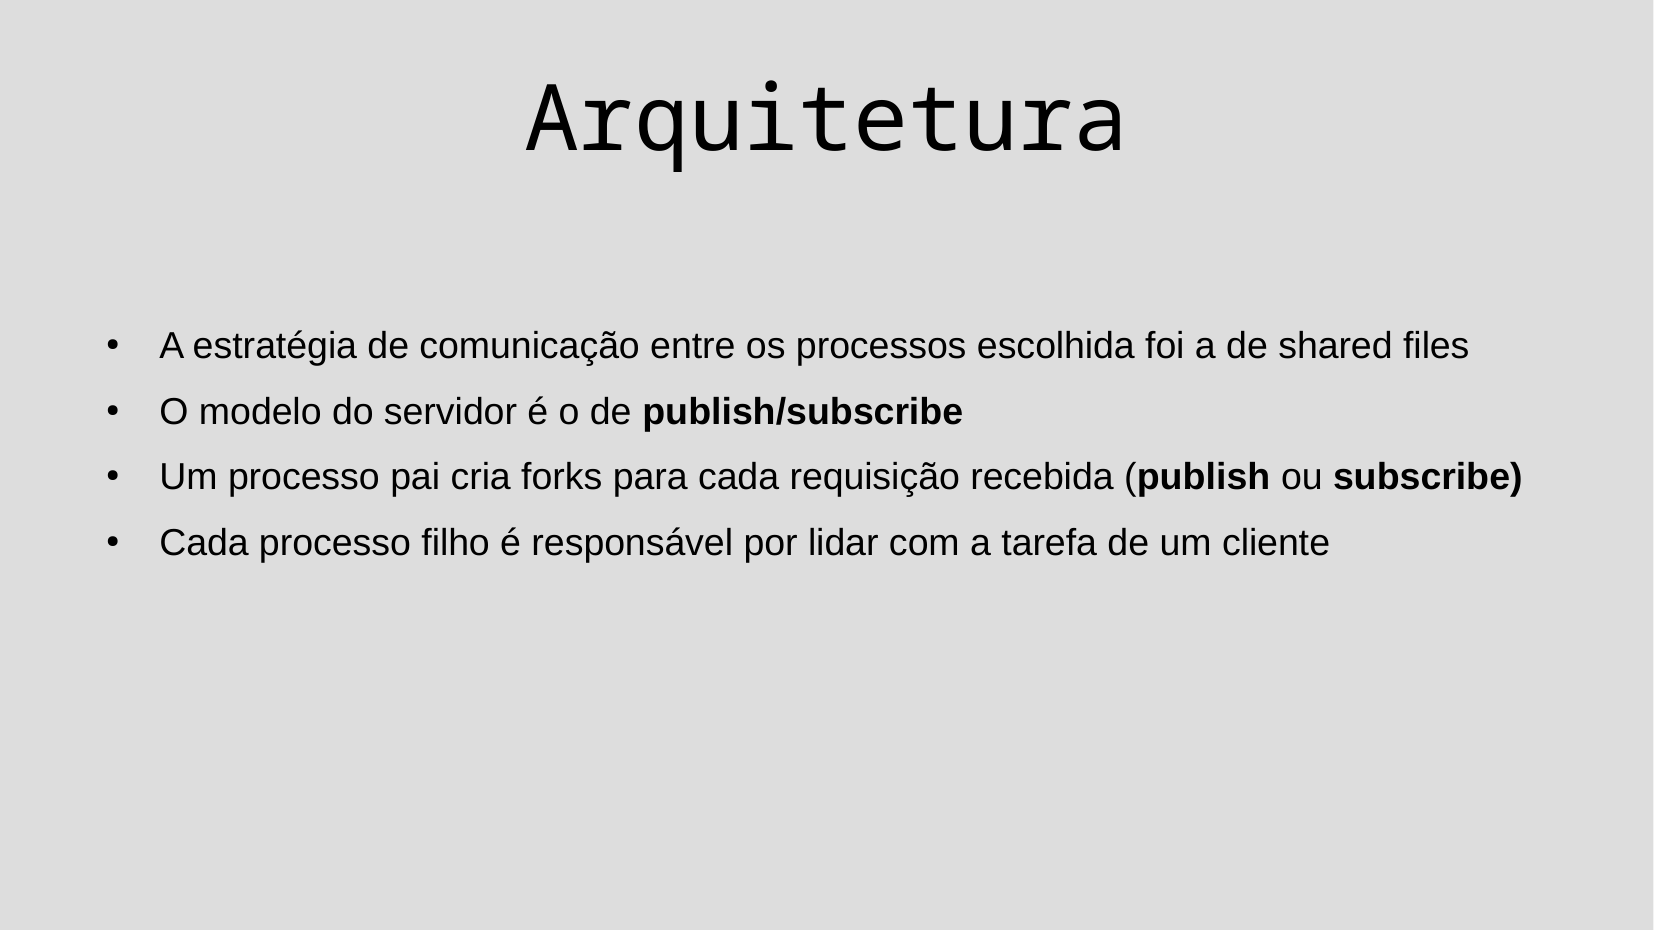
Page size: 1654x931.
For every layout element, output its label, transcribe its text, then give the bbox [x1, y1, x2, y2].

list A estratégia de comunicação entre os processos escolhida foi a de shared files O modelo do servidor é o de publish/subscribe Um processo pai cria forks para cada requisição recebida (publish ou subscribe) Cada processo filho é responsável por lidar com a tarefa de um cliente [88, 324, 1577, 865]
title Arquitetura [82, 37, 1571, 193]
